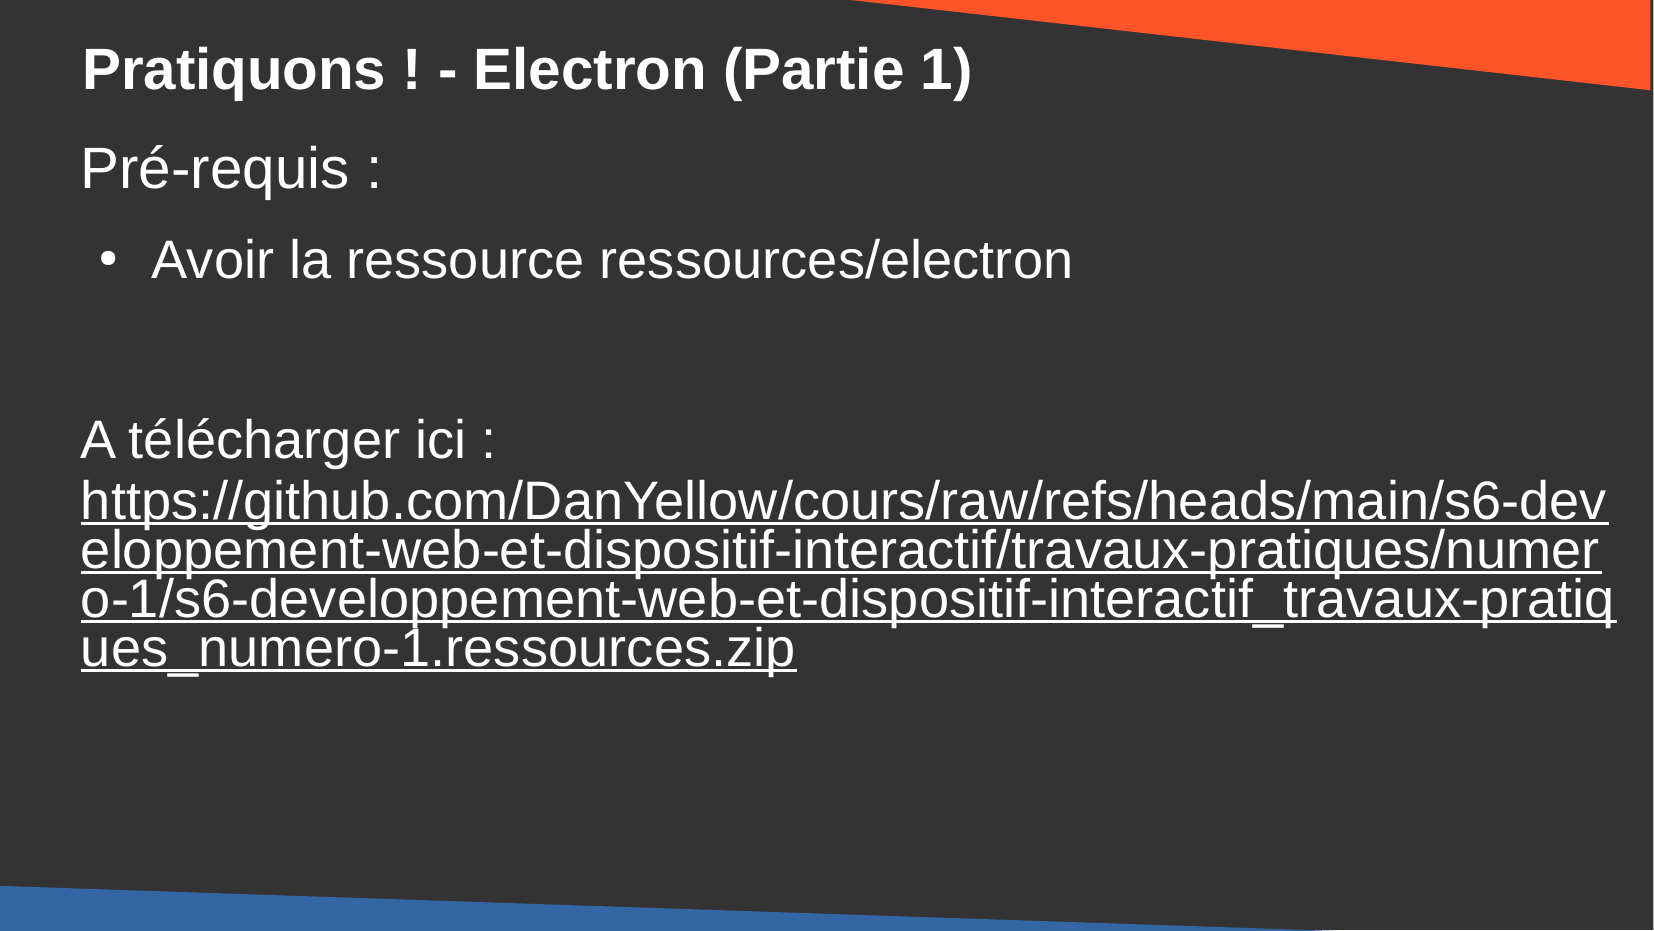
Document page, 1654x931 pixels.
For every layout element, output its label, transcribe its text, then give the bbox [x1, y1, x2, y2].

title Pratiquons ! - Electron (Partie 1) [82, 37, 1571, 114]
text_box [0, 885, 1337, 931]
list Pré-requis : Avoir la ressource ressources/electron A télécharger ici : https://github.com/DanYellow/cours/raw/refs/heads/main/s6-developpement-web-et-dispositif-interactif/travaux-pratiques/numero-1/s6-developpement-web-et-dispositif-interactif_travaux-pratiques_numero-1.ressources.zip [80, 135, 1620, 721]
text_box [851, 0, 1651, 91]
